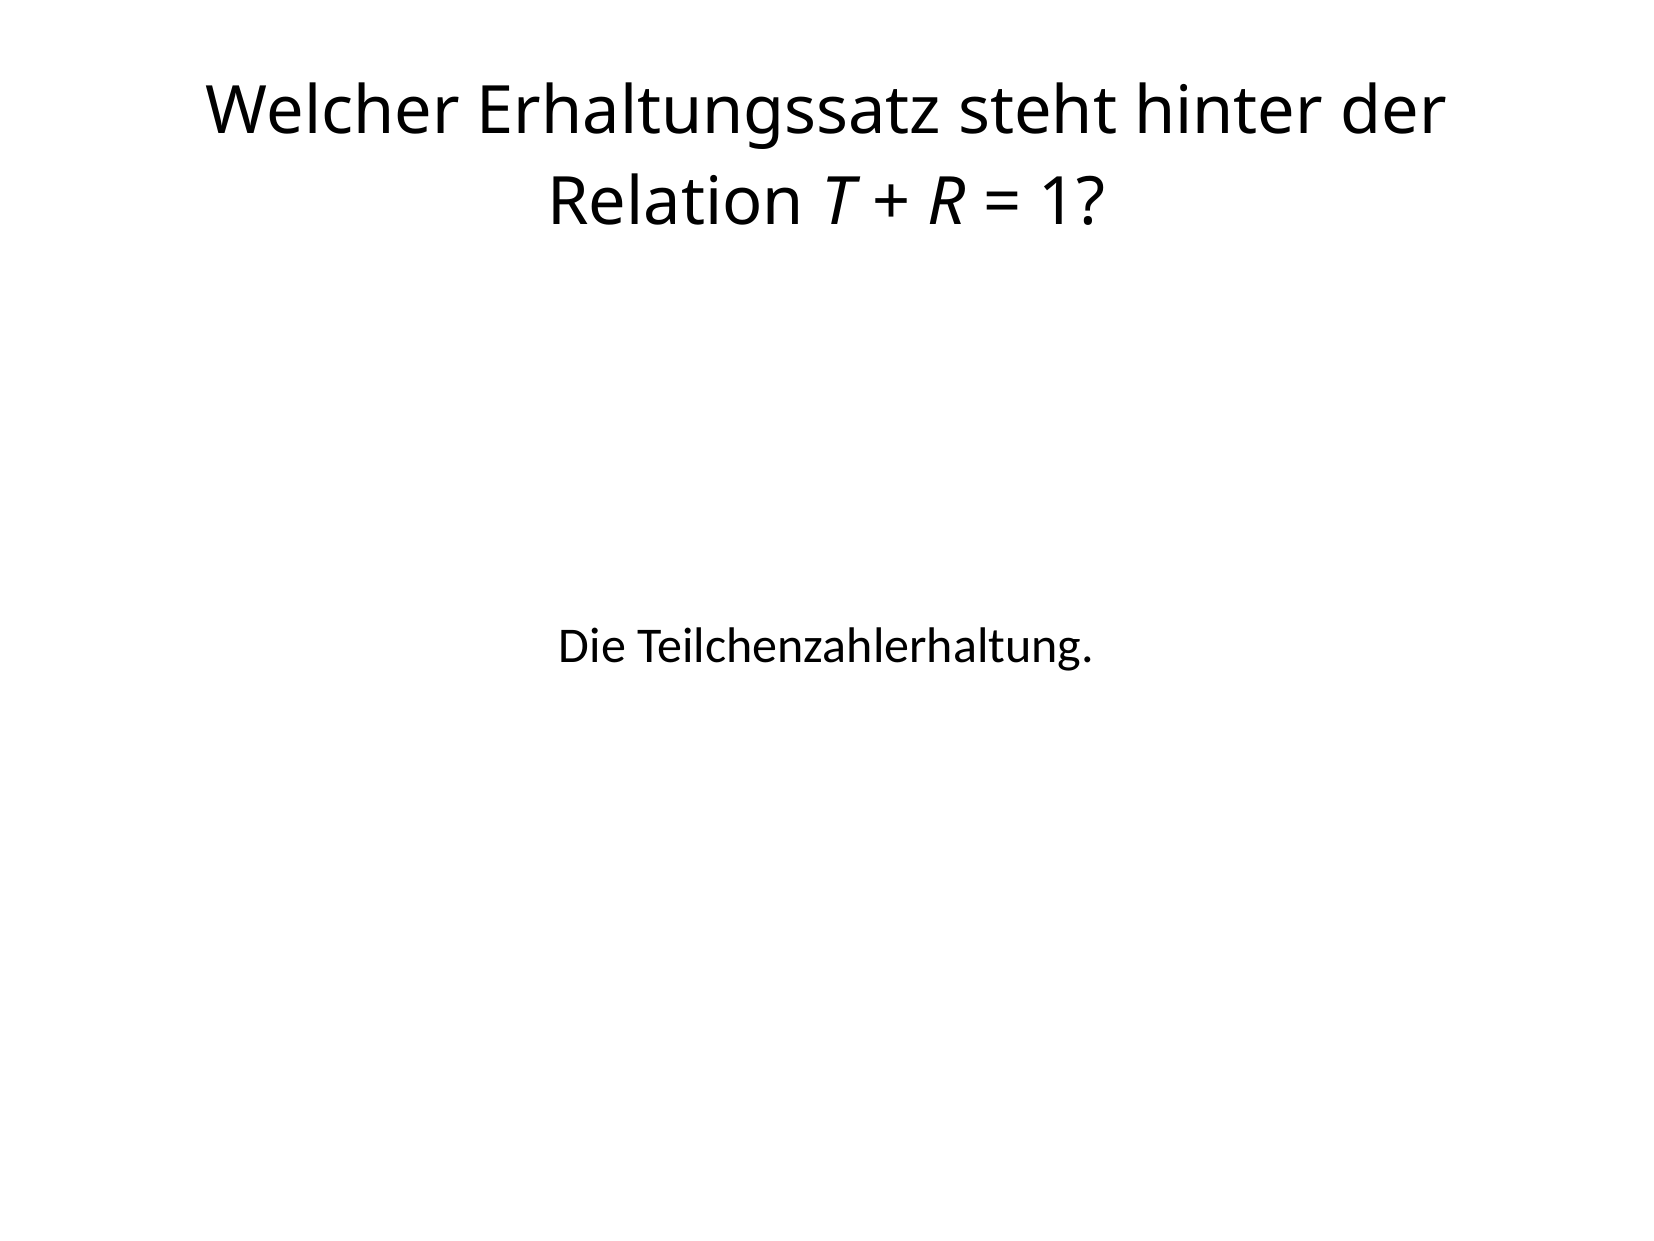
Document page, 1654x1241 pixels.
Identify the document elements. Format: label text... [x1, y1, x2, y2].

title Welcher Erhaltungssatz steht hinter der Relation T + R = 1? [82, 49, 1571, 257]
subtitle Die Teilchenzahlerhaltung. [82, 290, 1571, 1010]
